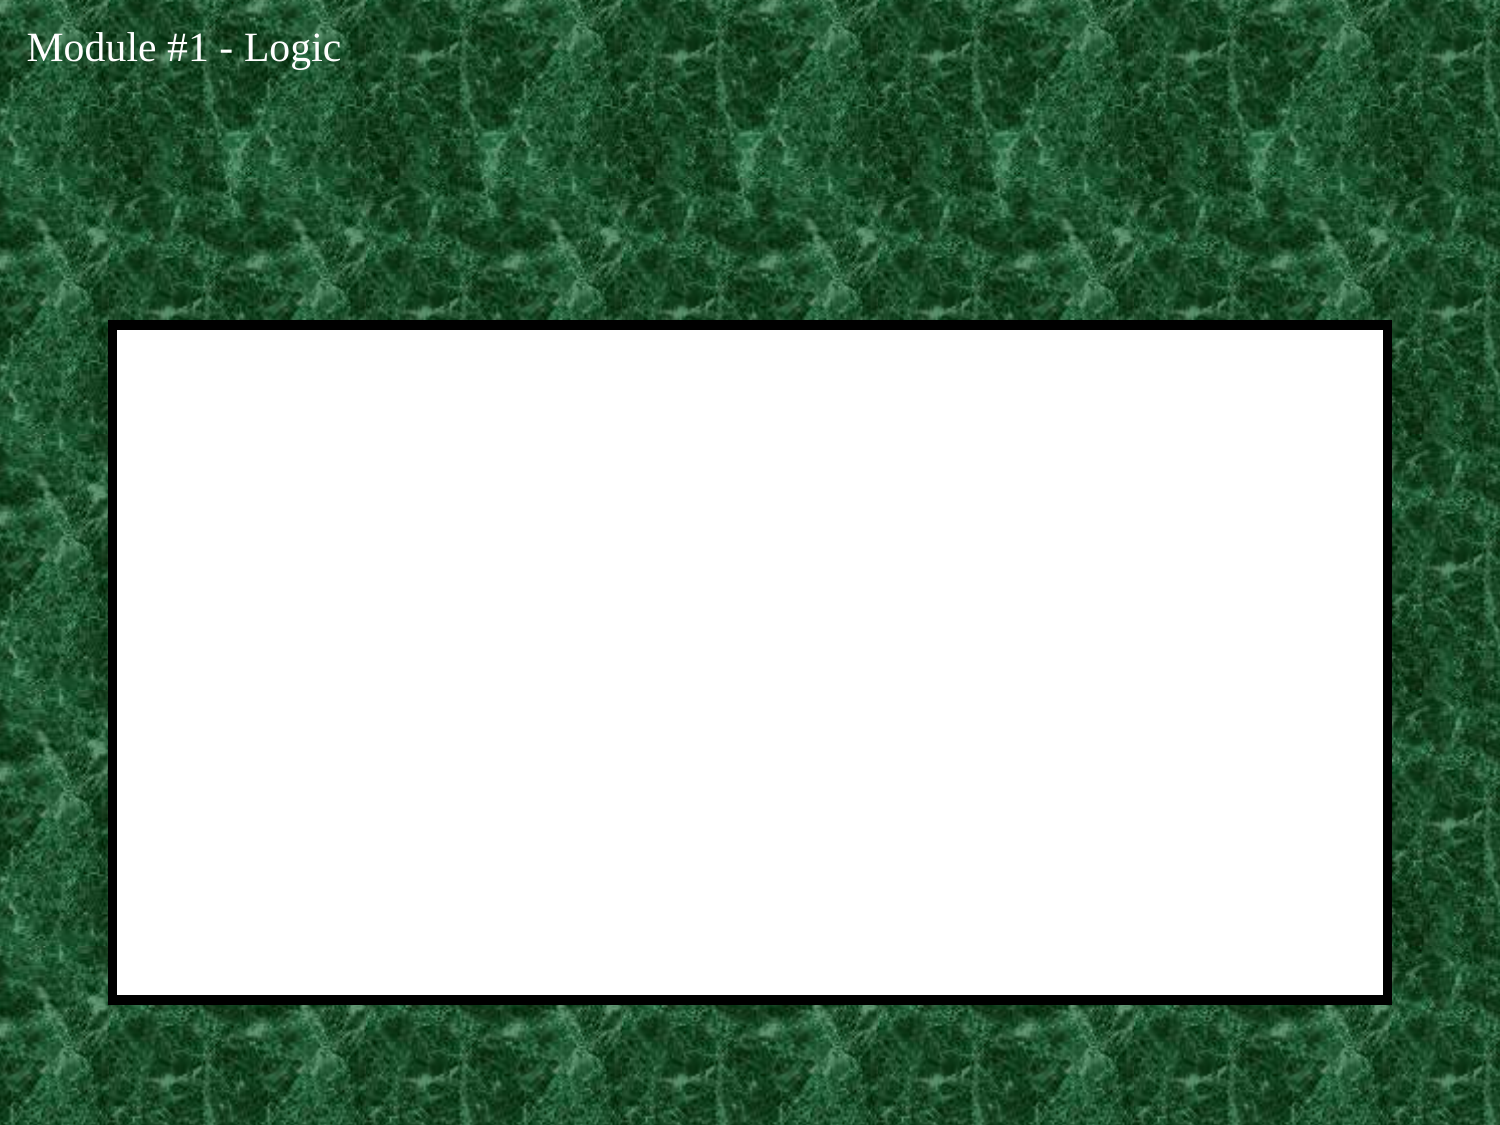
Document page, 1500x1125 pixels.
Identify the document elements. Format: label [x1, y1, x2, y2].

picture [0, 0, 1500, 1125]
list [112, 324, 1388, 1000]
